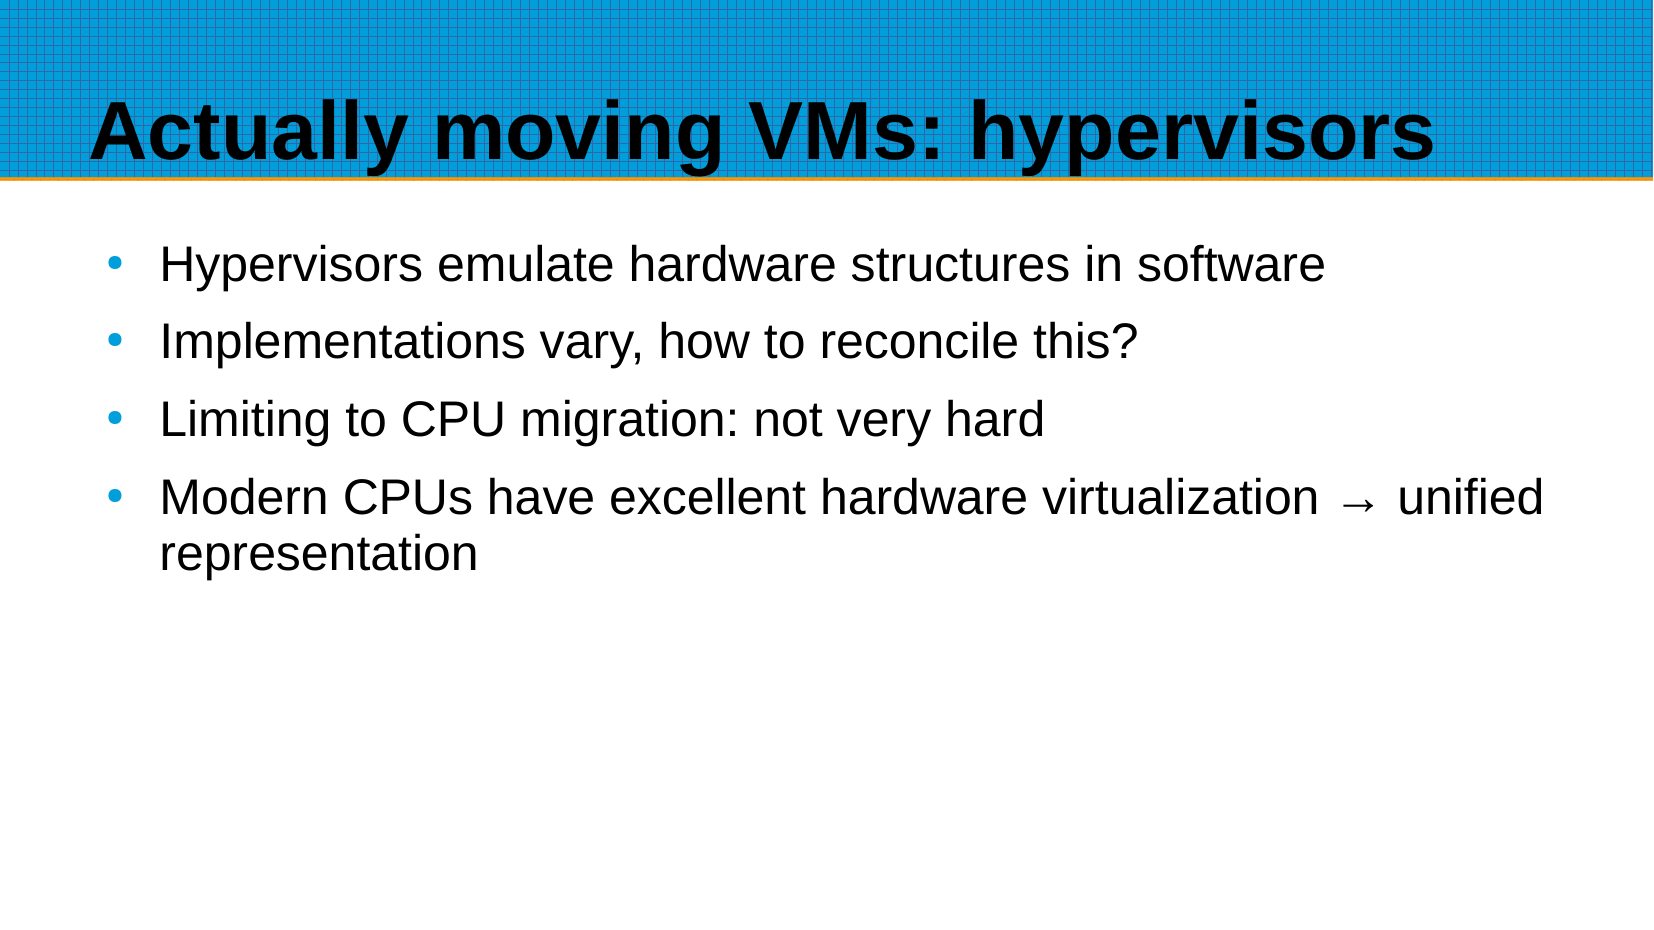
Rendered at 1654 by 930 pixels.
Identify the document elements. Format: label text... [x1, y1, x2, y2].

list Hypervisors emulate hardware structures in software Implementations vary, how to reconcile this? Limiting to CPU migration: not very hard Modern CPUs have excellent hardware virtualization → unified representation [88, 236, 1565, 812]
title Actually moving VMs: hypervisors [88, 14, 1565, 178]
